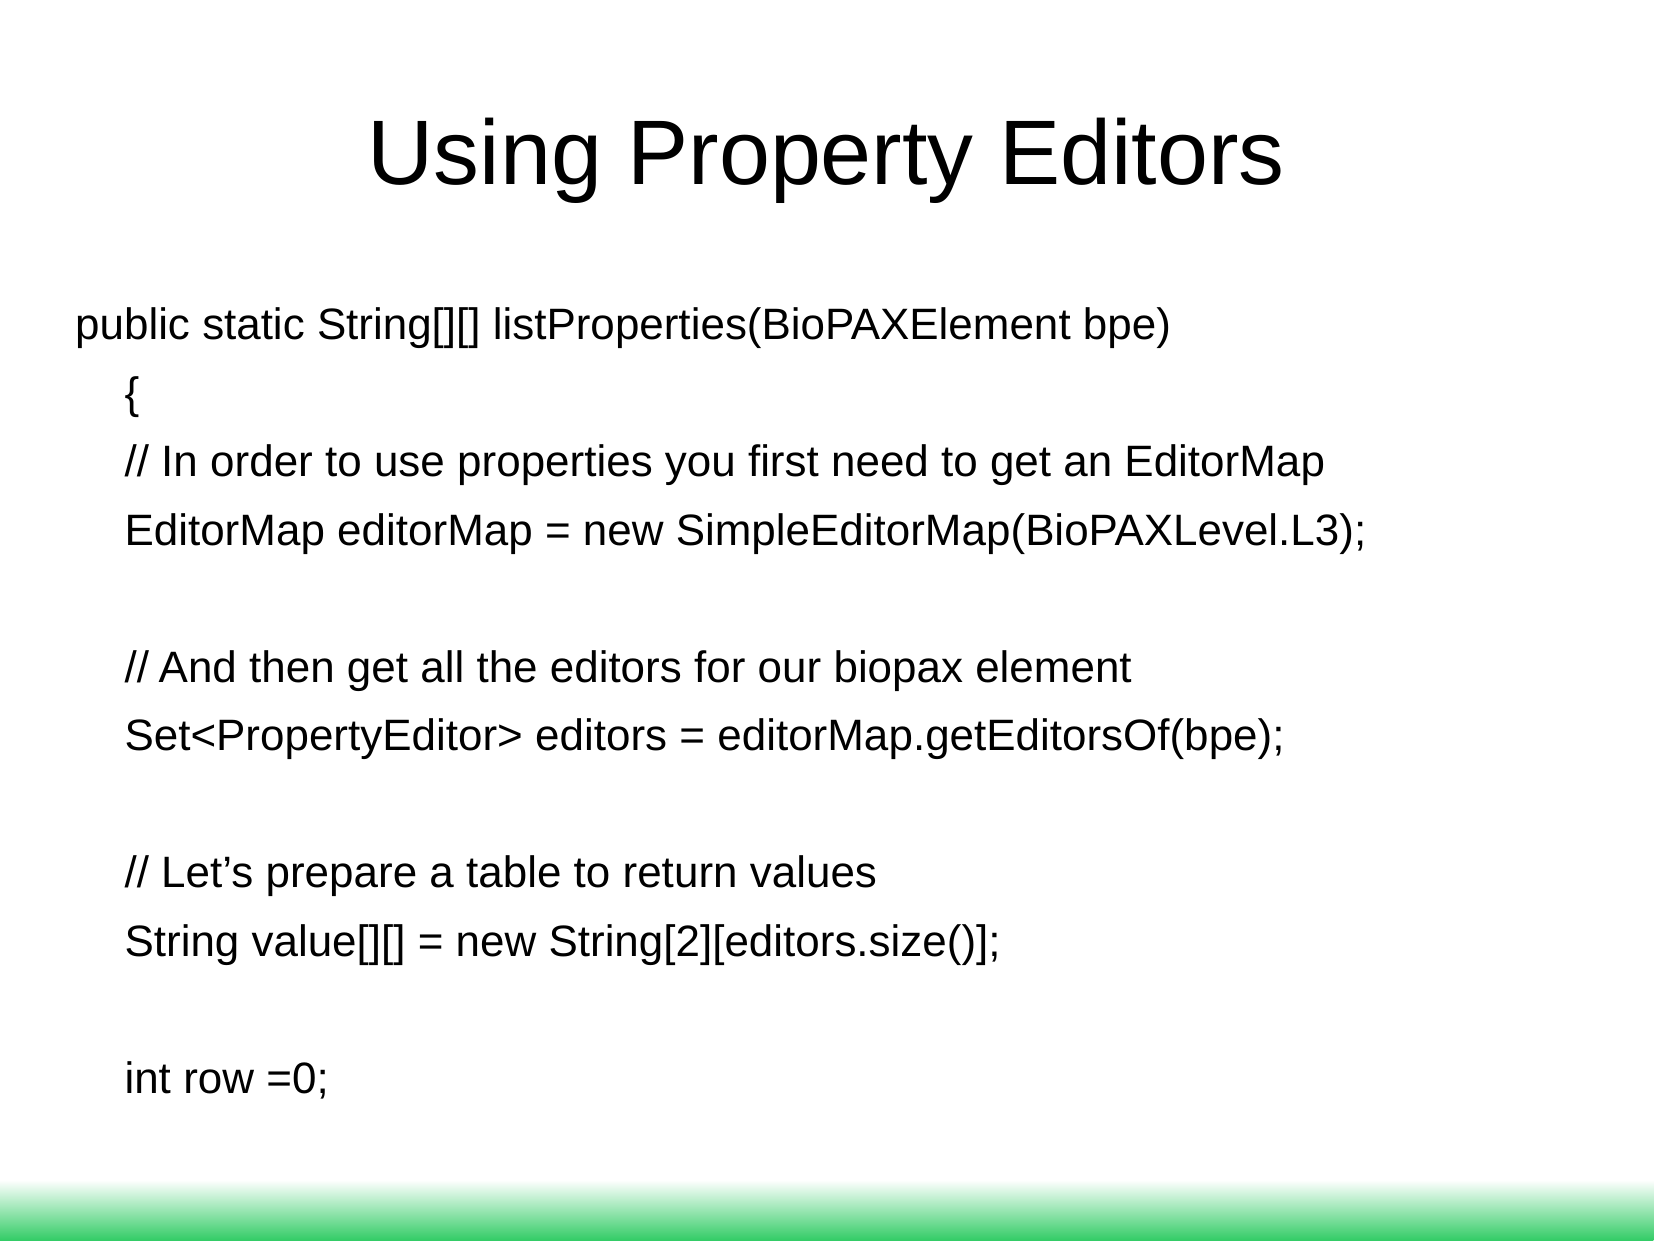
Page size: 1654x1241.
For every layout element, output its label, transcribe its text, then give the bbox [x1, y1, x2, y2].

list public static String[][] listProperties(BioPAXElement bpe) { // In order to use properties you first need to get an EditorMap EditorMap editorMap = new SimpleEditorMap(BioPAXLevel.L3); // And then get all the editors for our biopax element Set<PropertyEditor> editors = editorMap.getEditorsOf(bpe); // Let’s prepare a table to return values String value[][] = new String[2][editors.size()]; int row =0; [75, 300, 1571, 1109]
title Using Property Editors [82, 49, 1571, 257]
